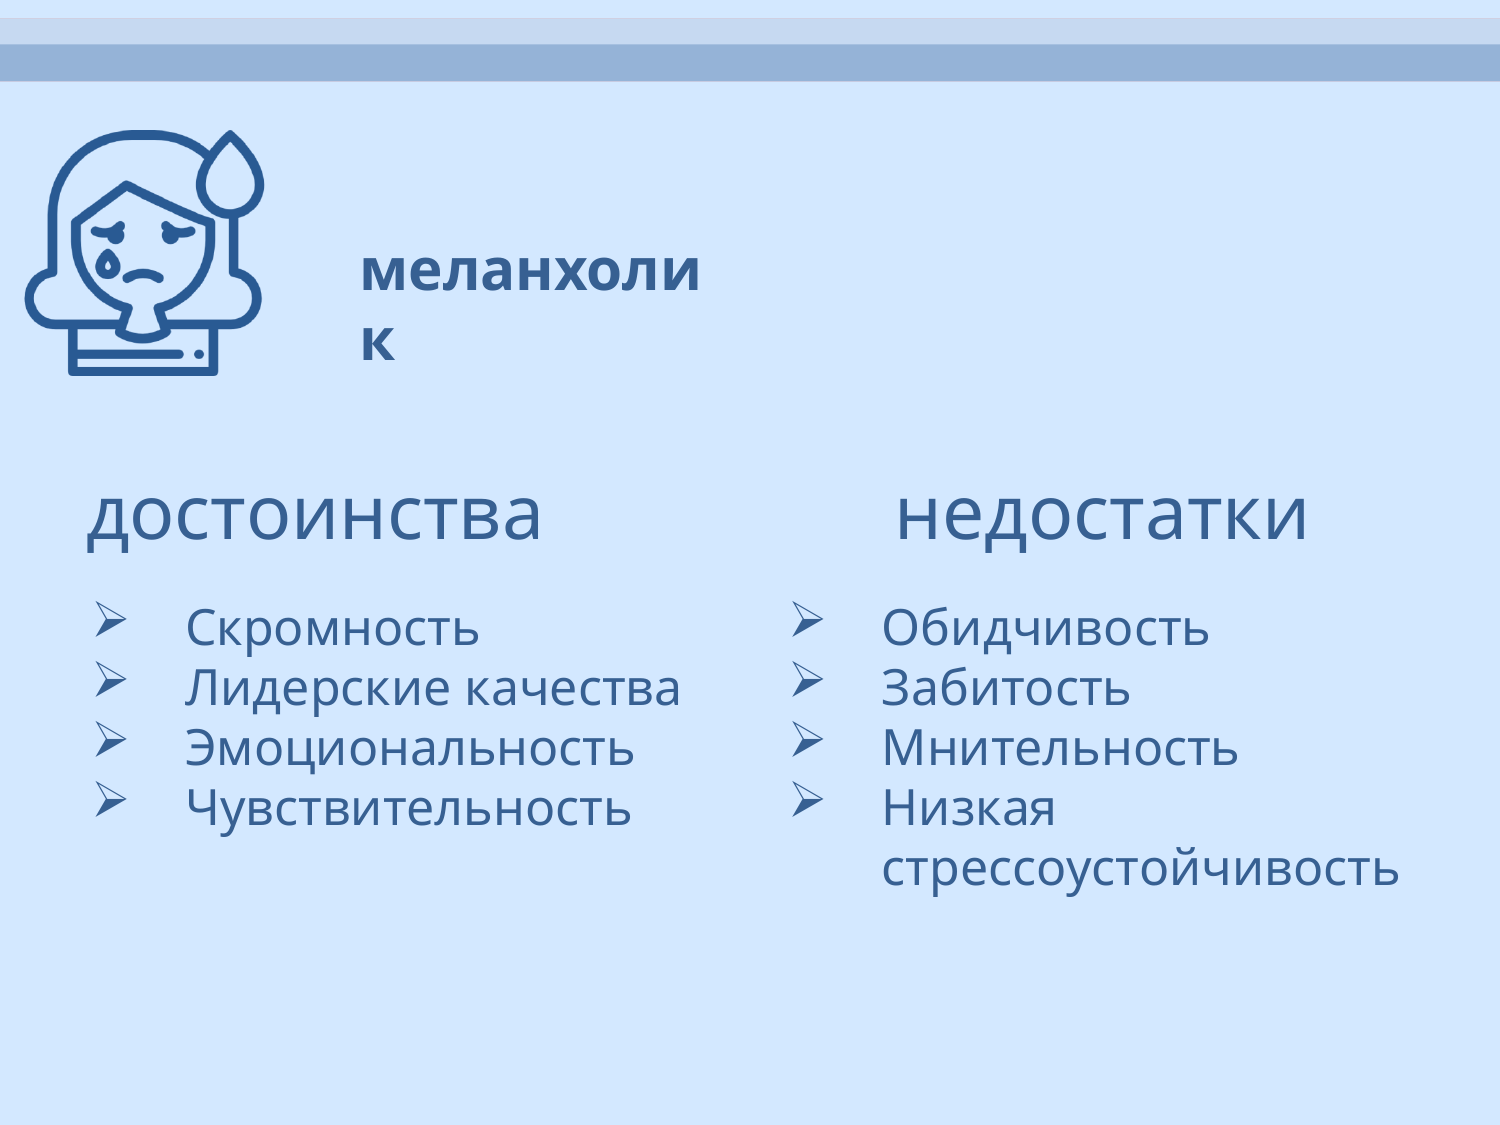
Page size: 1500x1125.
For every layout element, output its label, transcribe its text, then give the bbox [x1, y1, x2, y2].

text_box Скромность Лидерские качества Эмоциональность Чувствительность [76, 588, 752, 843]
text_box меланхолик [344, 224, 747, 380]
picture [21, 130, 267, 376]
text_box недостатки [879, 457, 1449, 562]
text_box достоинства [71, 457, 640, 562]
text_box [0, 18, 1500, 82]
text_box Обидчивость Забитость Мнительность Низкая стрессоустойчивость [773, 588, 1471, 903]
